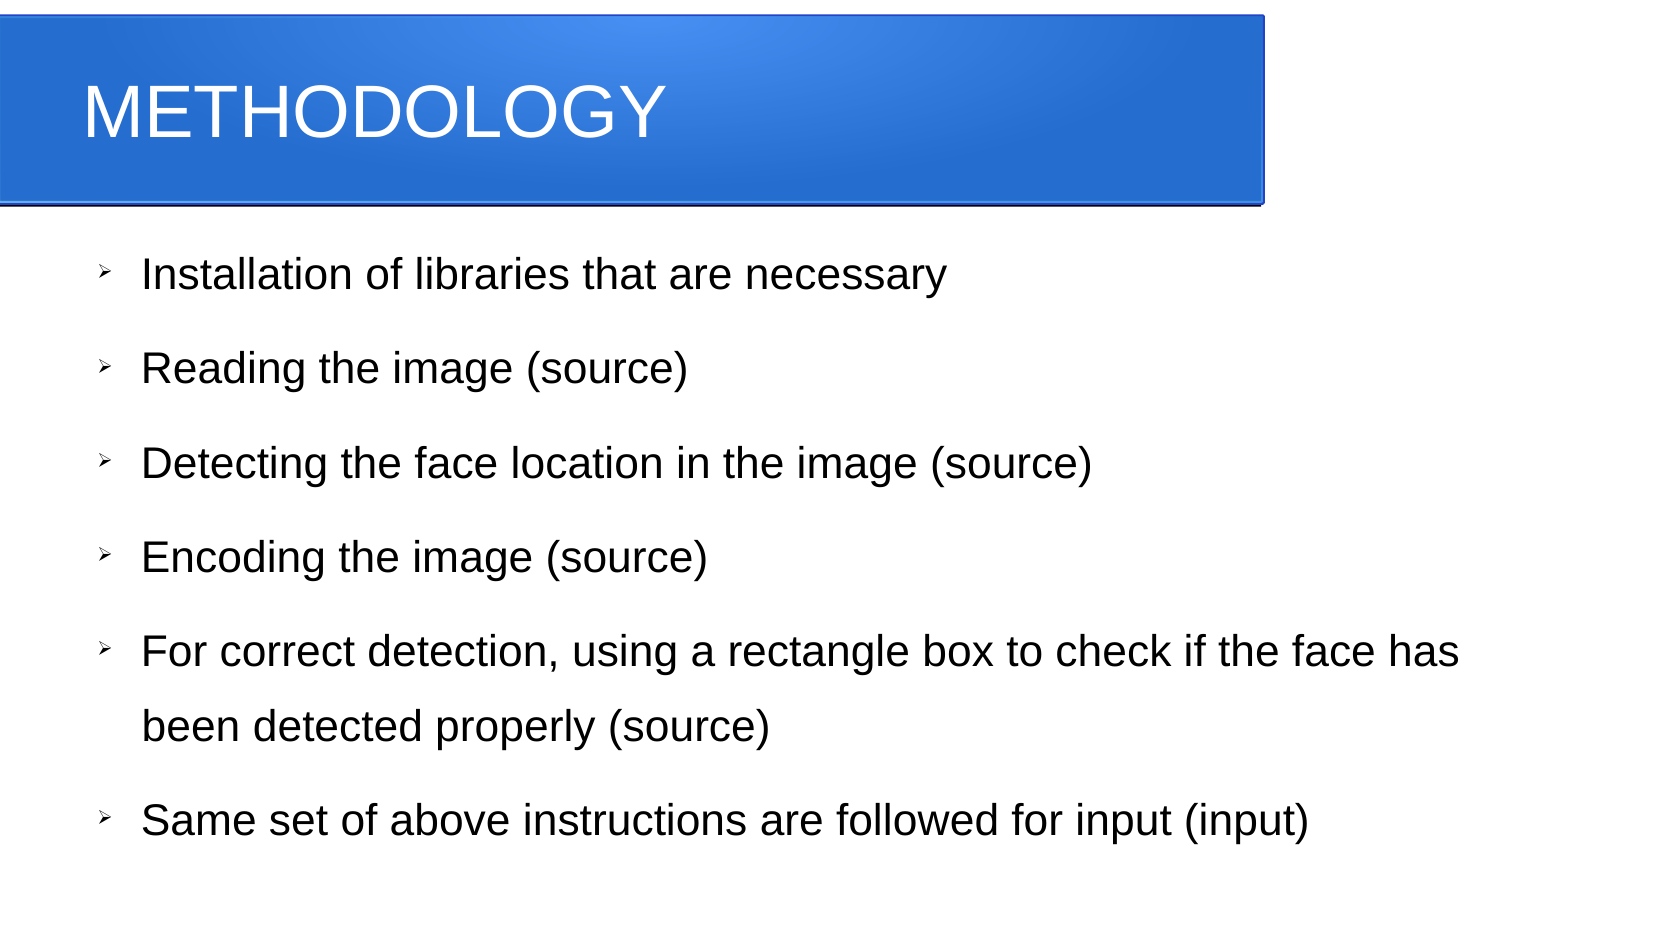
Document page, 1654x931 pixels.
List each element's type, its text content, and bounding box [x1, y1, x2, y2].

list Installation of libraries that are necessary Reading the image (source) Detecting the face location in the image (source) Encoding the image (source) For correct detection, using a rectangle box to check if the face has been detected properly (source) Same set of above instructions are followed for input (input) [82, 224, 1571, 851]
title METHODOLOGY [82, 35, 1235, 189]
